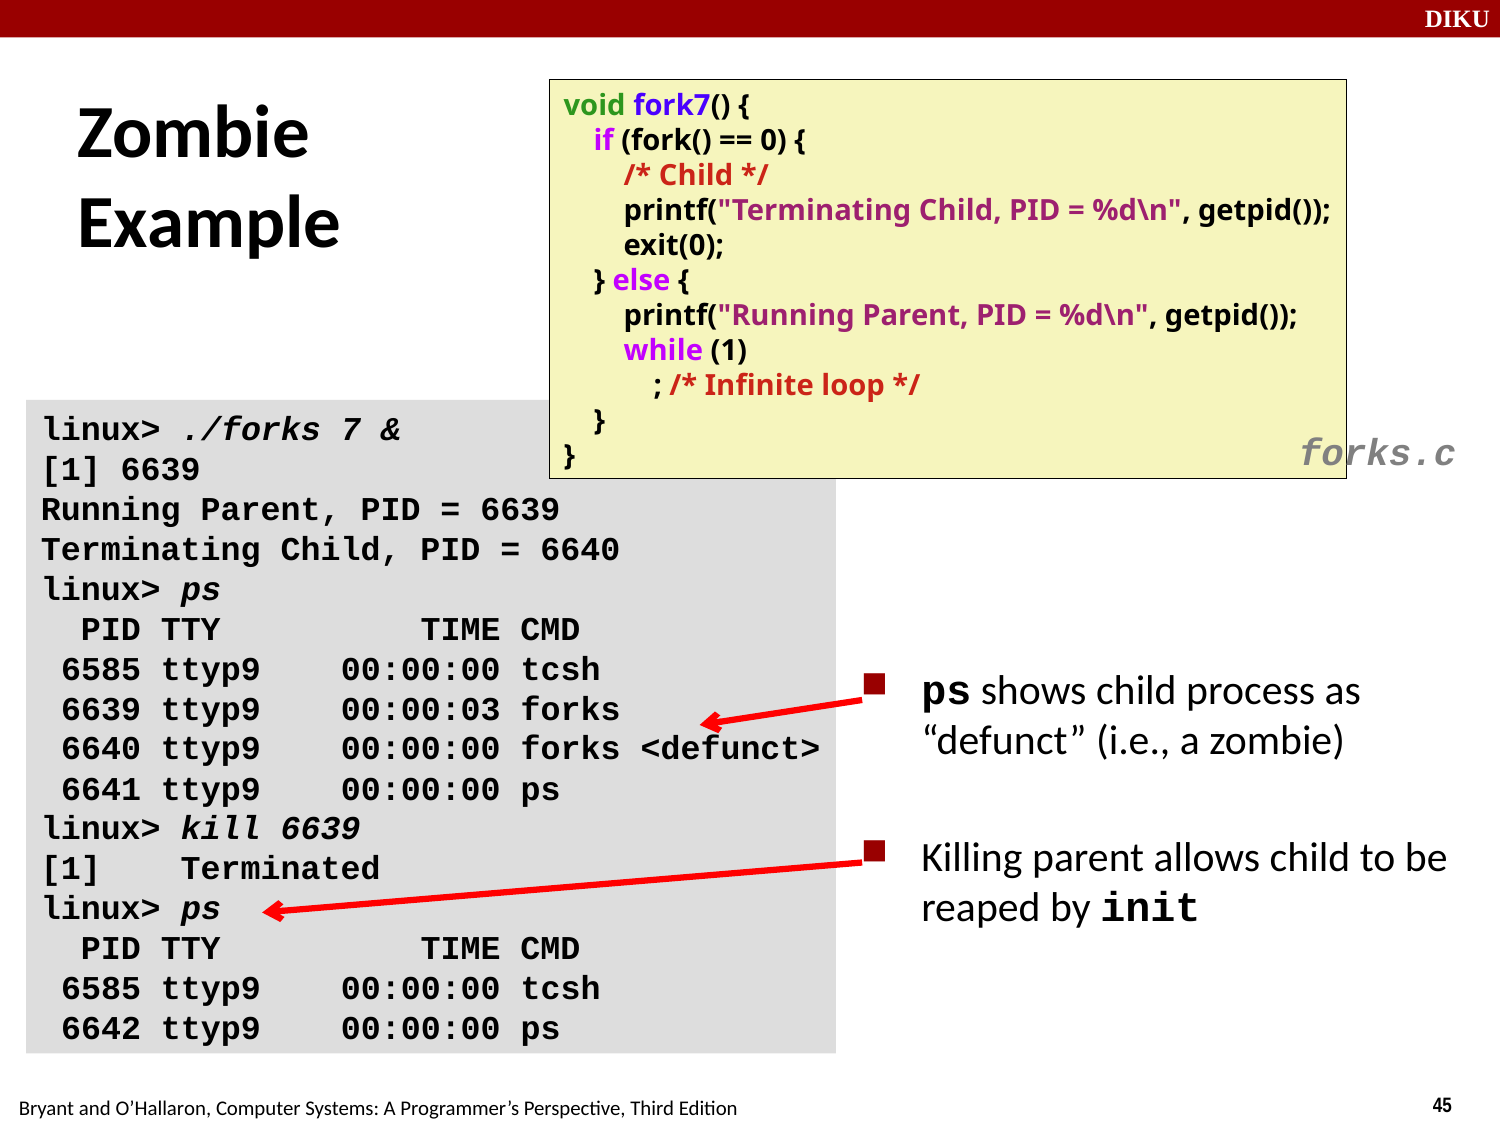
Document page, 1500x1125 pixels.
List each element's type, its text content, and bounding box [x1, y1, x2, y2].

text_box forks.c [1284, 424, 1472, 482]
title Zombie Example [62, 82, 392, 263]
text_box linux> ./forks 7 & [1] 6639 Running Parent, PID = 6639 Terminating Child, PID = 6640 linux> ps PID TTY TIME CMD 6585 ttyp9 00:00:00 tcsh 6639 ttyp9 00:00:03 forks 6640 ttyp9 00:00:00 forks <defunct> 6641 ttyp9 00:00:00 ps linux> kill 6639 [1] Terminated linux> ps PID TTY TIME CMD 6585 ttyp9 00:00:00 tcsh 6642 ttyp9 00:00:00 ps [26, 399, 836, 1054]
text_box void fork7() { if (fork() == 0) { /* Child */ printf("Terminating Child, PID = %d\n", getpid()); exit(0); } else { printf("Running Parent, PID = %d\n", getpid()); while (1) ; /* Infinite loop */ } } [548, 79, 1346, 479]
list ps shows child process as “defunct” (i.e., a zombie) Killing parent allows child to be reaped by init [849, 655, 1500, 1088]
